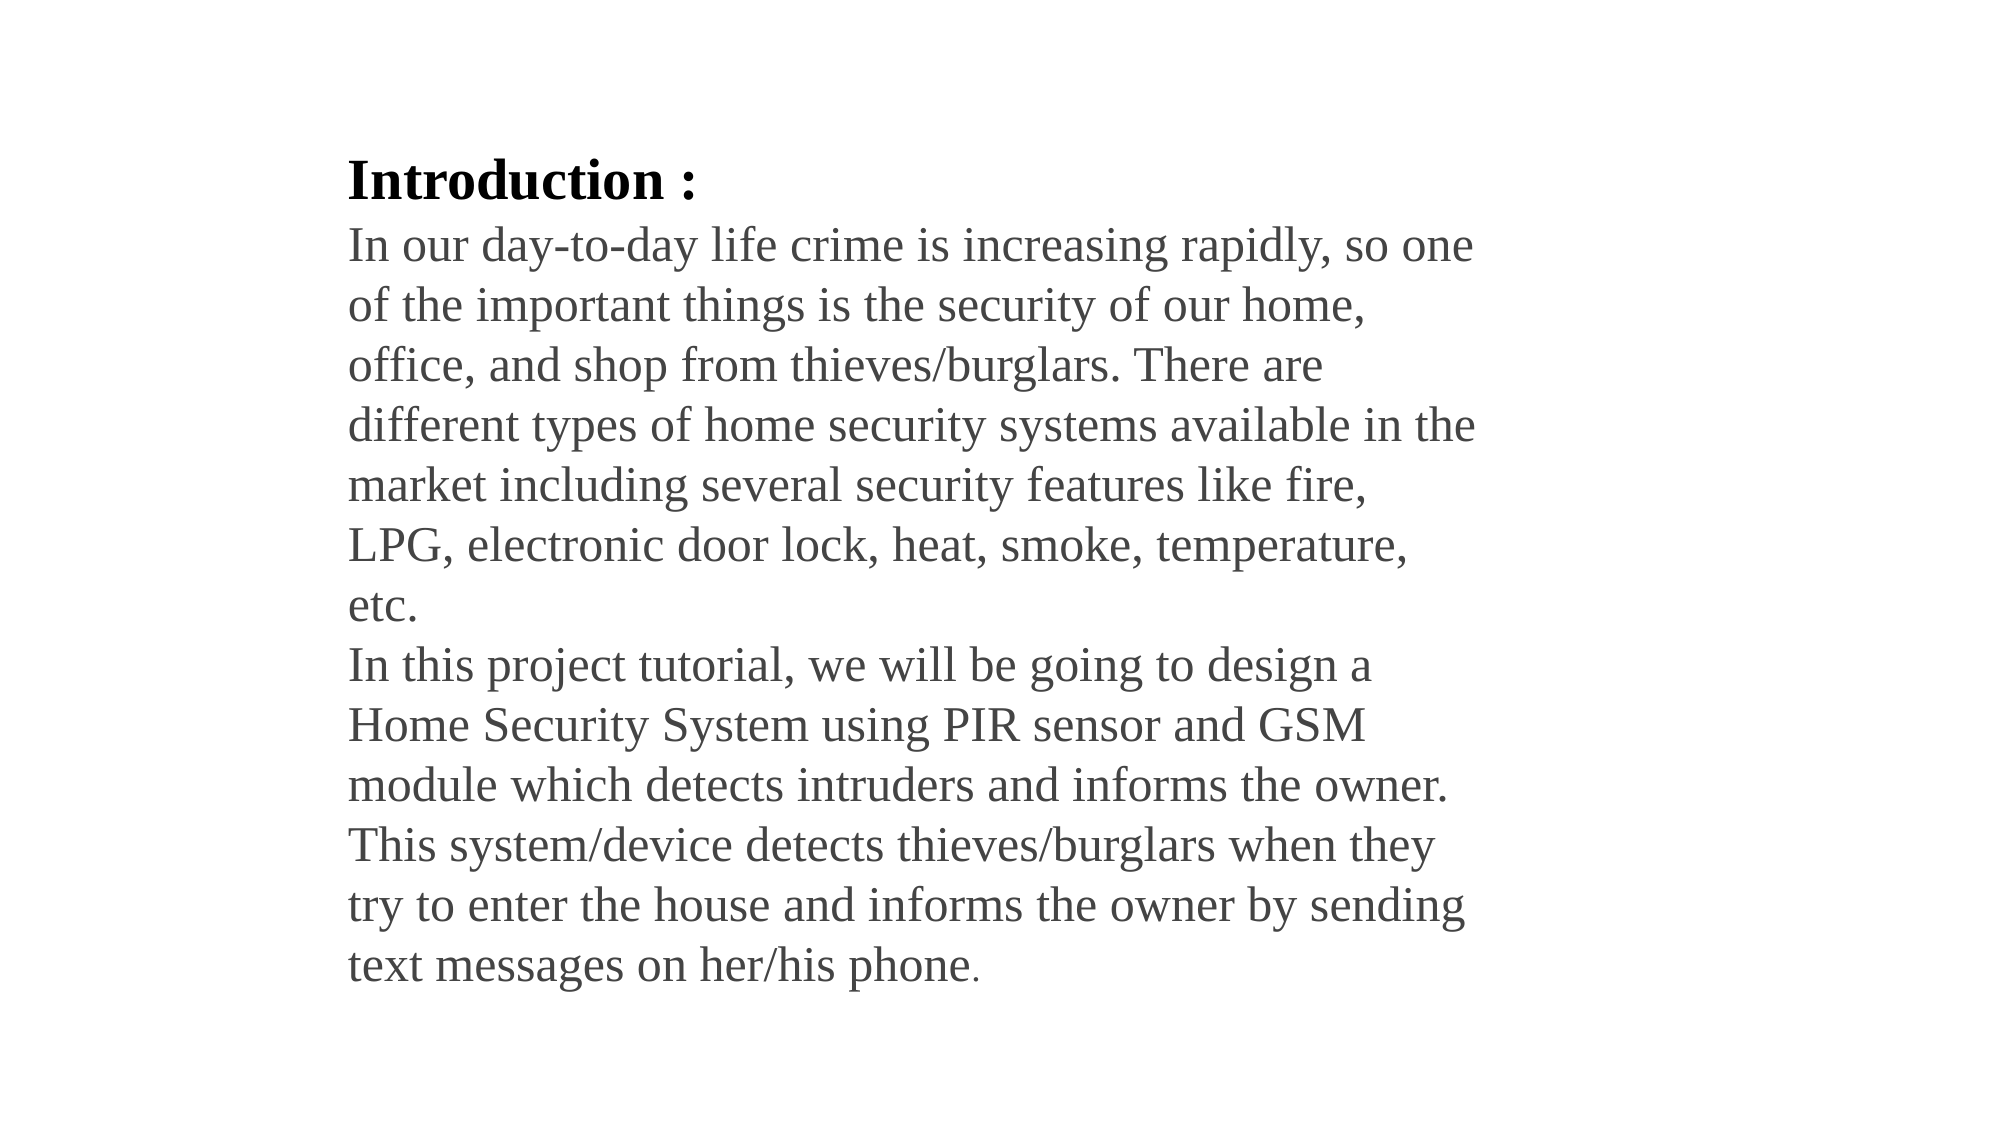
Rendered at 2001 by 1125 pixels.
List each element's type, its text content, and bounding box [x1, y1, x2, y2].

text_box Introduction : In our day-to-day life crime is increasing rapidly, so one of the important things is the security of our home, office, and shop from thieves/burglars. There are different types of home security systems available in the market including several security features like fire, LPG, electronic door lock, heat, smoke, temperature, etc. In this project tutorial, we will be going to design a Home Security System using PIR sensor and GSM module which detects intruders and informs the owner. This system/device detects thieves/burglars when they try to enter the house and informs the owner by sending text messages on her/his phone. [332, 133, 1500, 947]
